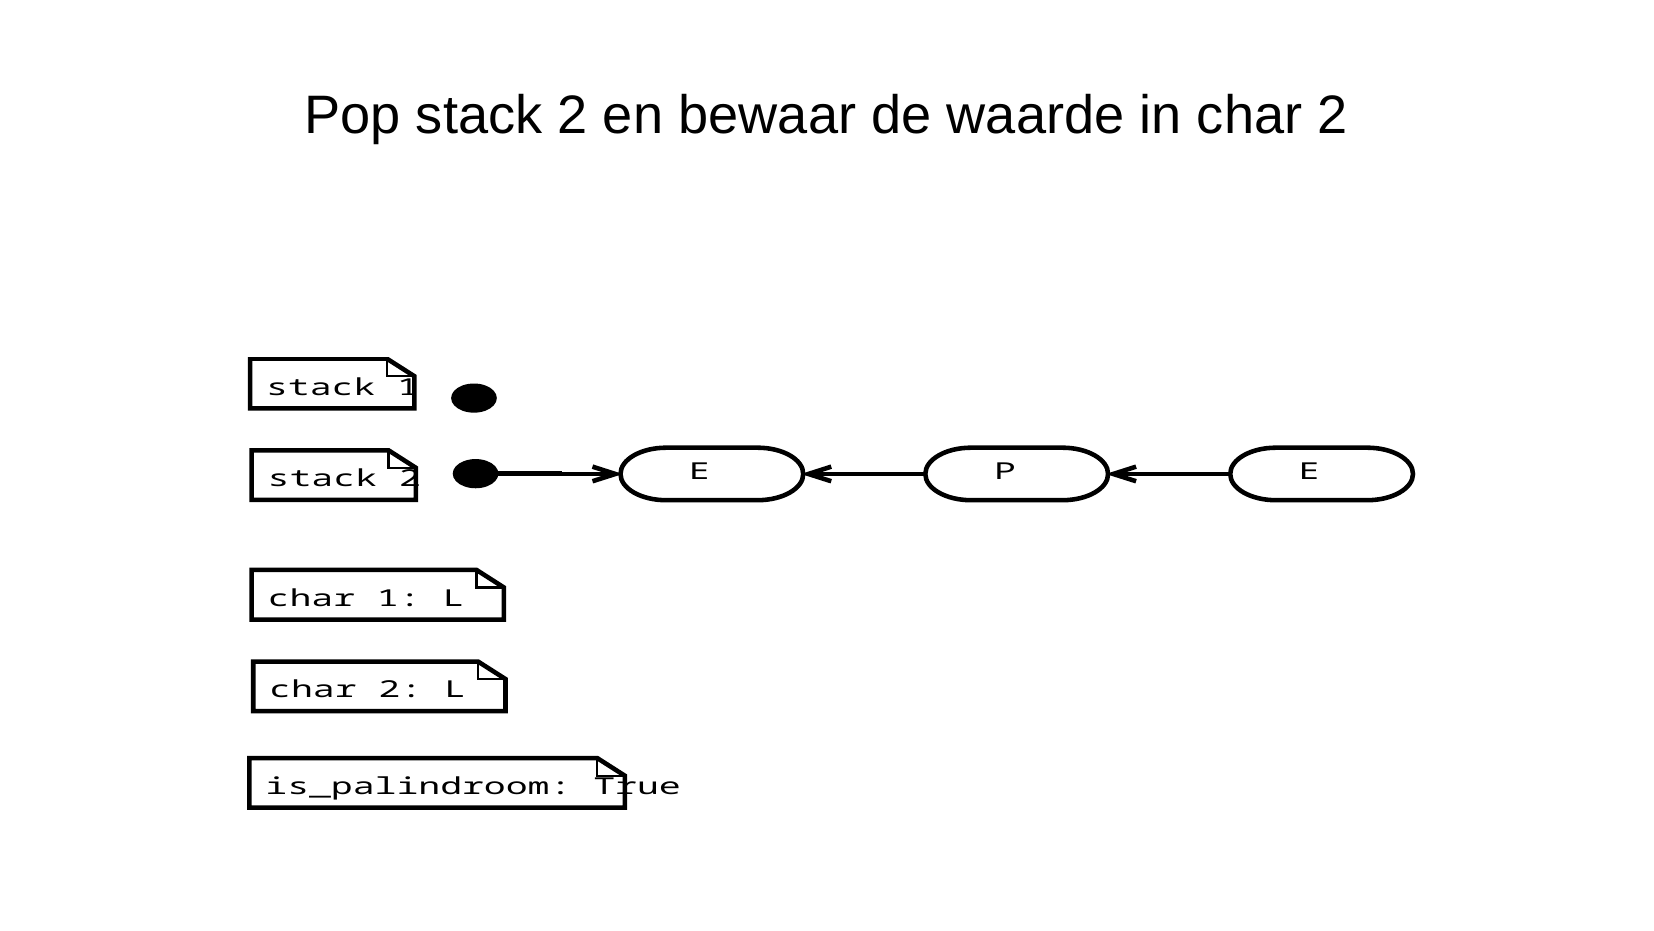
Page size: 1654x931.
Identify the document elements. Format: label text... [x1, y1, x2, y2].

title Pop stack 2 en bewaar de waarde in char 2 [82, 29, 1571, 200]
picture [247, 357, 1416, 810]
